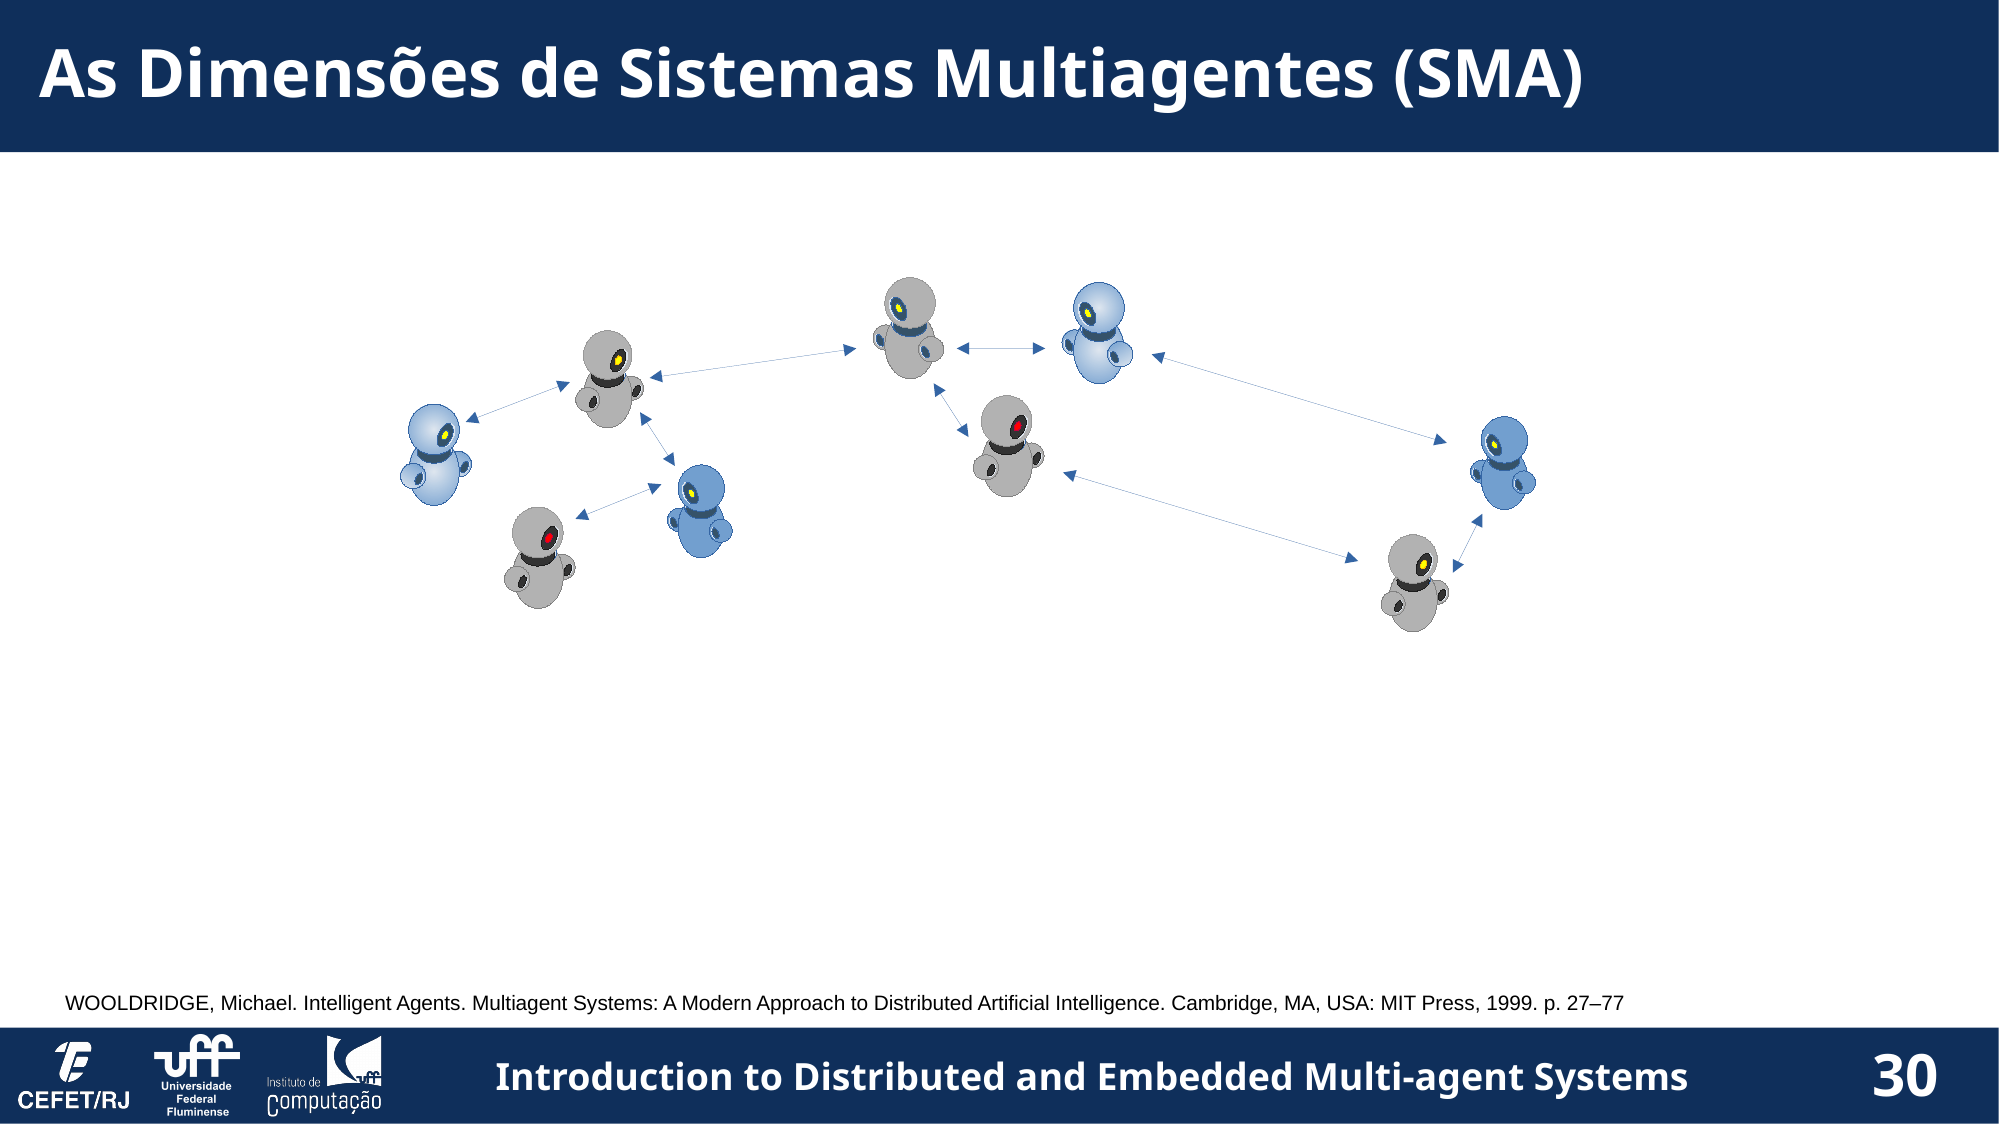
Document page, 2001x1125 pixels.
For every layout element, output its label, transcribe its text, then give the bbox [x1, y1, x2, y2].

picture [18, 1021, 129, 1125]
text_box [504, 507, 576, 609]
picture [153, 1033, 241, 1121]
text_box As Dimensões de Sistemas Multiagentes (SMA) [25, 23, 1999, 119]
text_box [873, 277, 944, 379]
text_box [400, 404, 472, 506]
picture [265, 1033, 383, 1117]
text_box [1061, 282, 1133, 384]
text_box WOOLDRIDGE, Michael. Intelligent Agents. Multiagent Systems: A Modern Approach to Distributed Artificial Intelligence. Cambridge, MA, USA: MIT Press, 1999. p. 27–77 [50, 982, 1969, 1023]
text_box [575, 330, 644, 428]
text_box [1470, 416, 1536, 510]
text_box [973, 395, 1045, 497]
text_box [1381, 534, 1449, 632]
text_box [667, 464, 733, 558]
